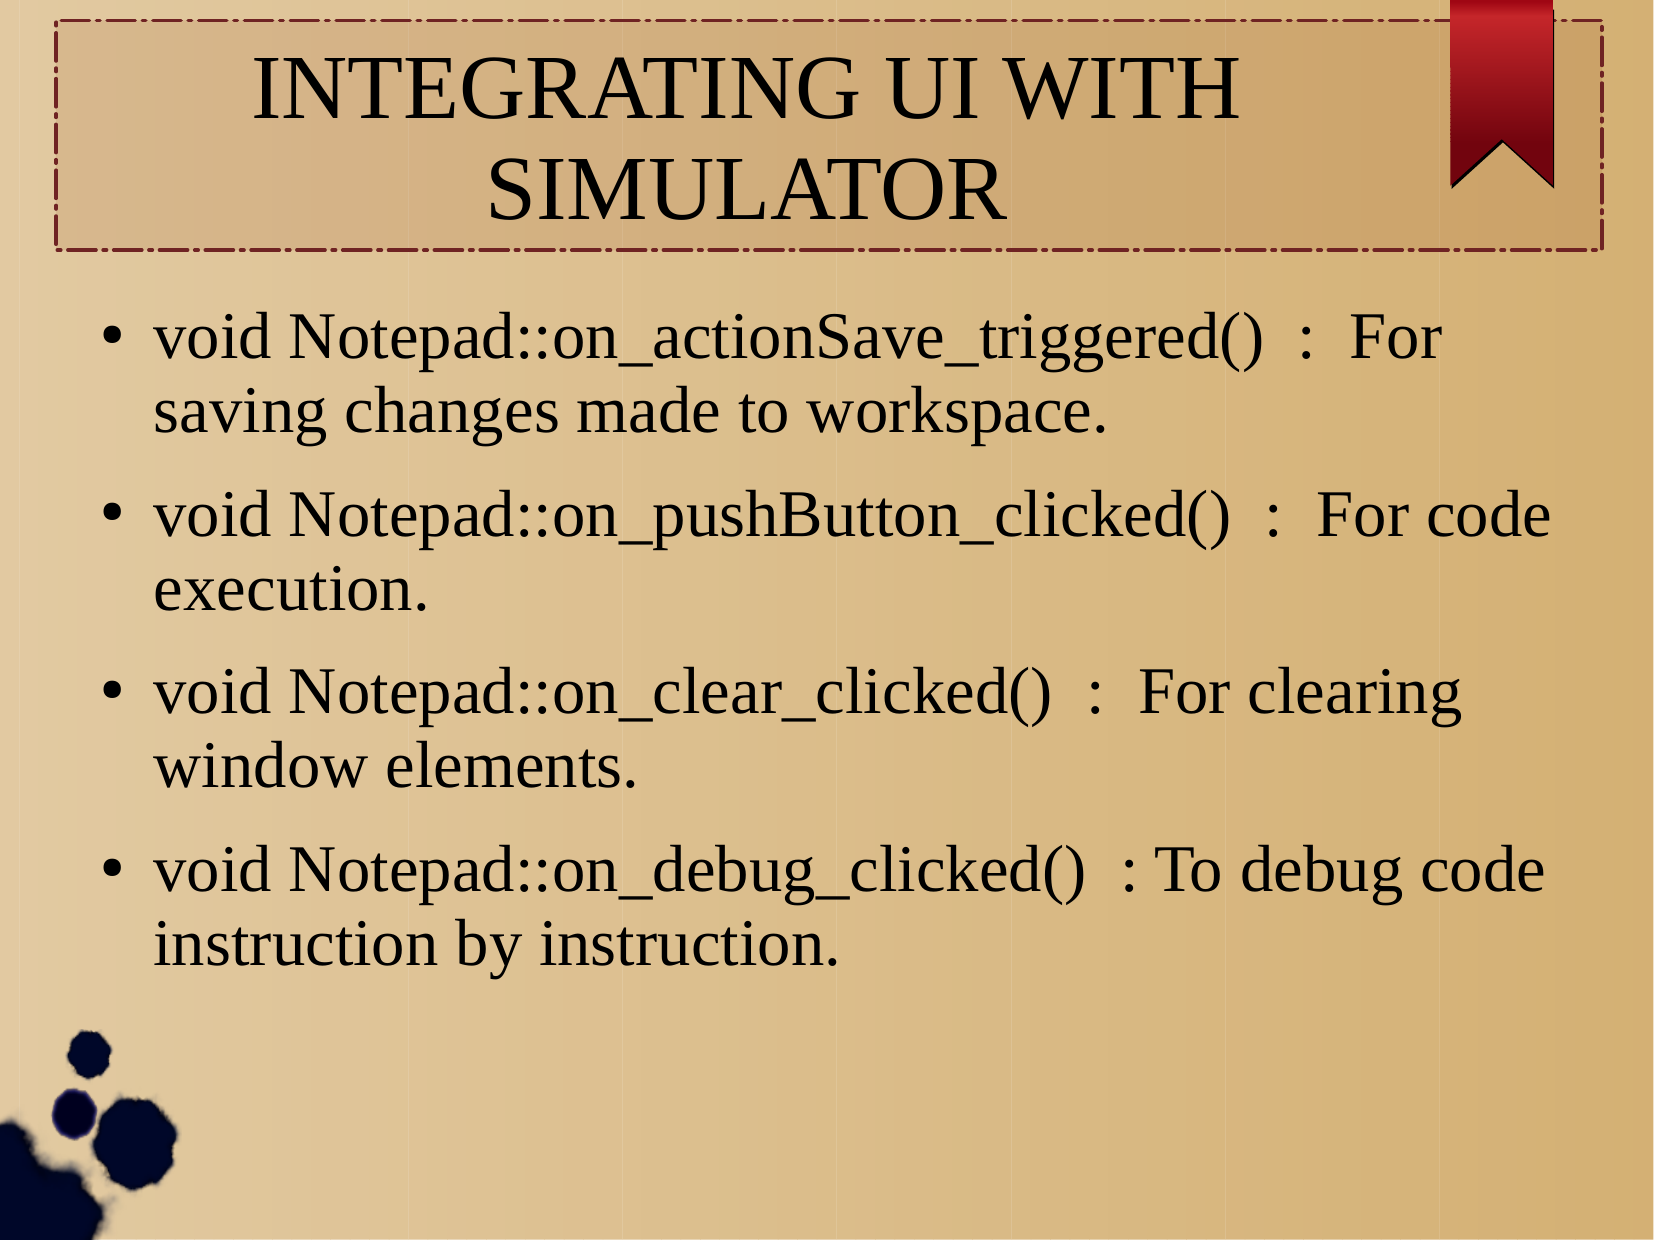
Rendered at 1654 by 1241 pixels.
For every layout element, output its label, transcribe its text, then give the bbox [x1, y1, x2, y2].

title INTEGRATING UI WITH SIMULATOR [82, 35, 1412, 240]
list void Notepad::on_actionSave_triggered() : For saving changes made to workspace. void Notepad::on_pushButton_clicked() : For code execution. void Notepad::on_clear_clicked() : For clearing window elements. void Notepad::on_debug_clicked() : To debug code instruction by instruction. [82, 299, 1571, 1019]
